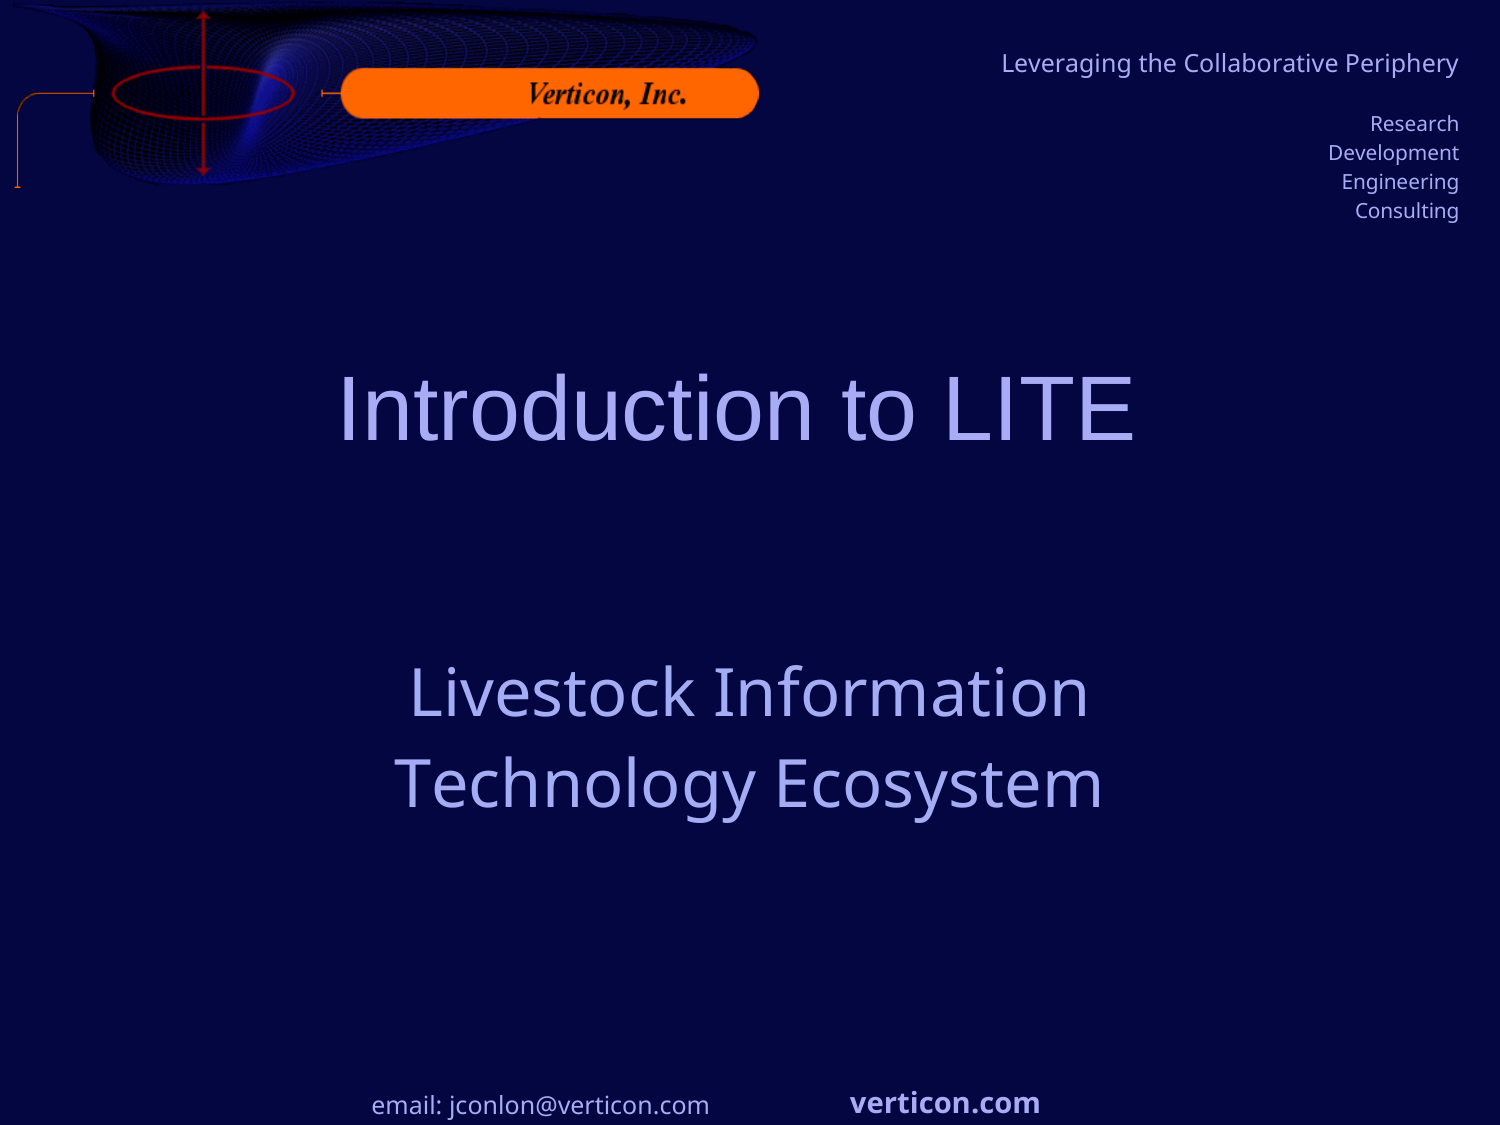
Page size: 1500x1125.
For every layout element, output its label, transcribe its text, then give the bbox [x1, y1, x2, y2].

picture [8, 0, 759, 188]
text_box Leveraging the Collaborative Periphery Research Development Engineering Consulting [712, 38, 1475, 233]
subtitle Livestock Information Technology Ecosystem [225, 637, 1276, 926]
text_box verticon.com [835, 1074, 1201, 1125]
title Introduction to LITE [112, 349, 1388, 553]
text_box email: jconlon@verticon.com [356, 1079, 755, 1125]
